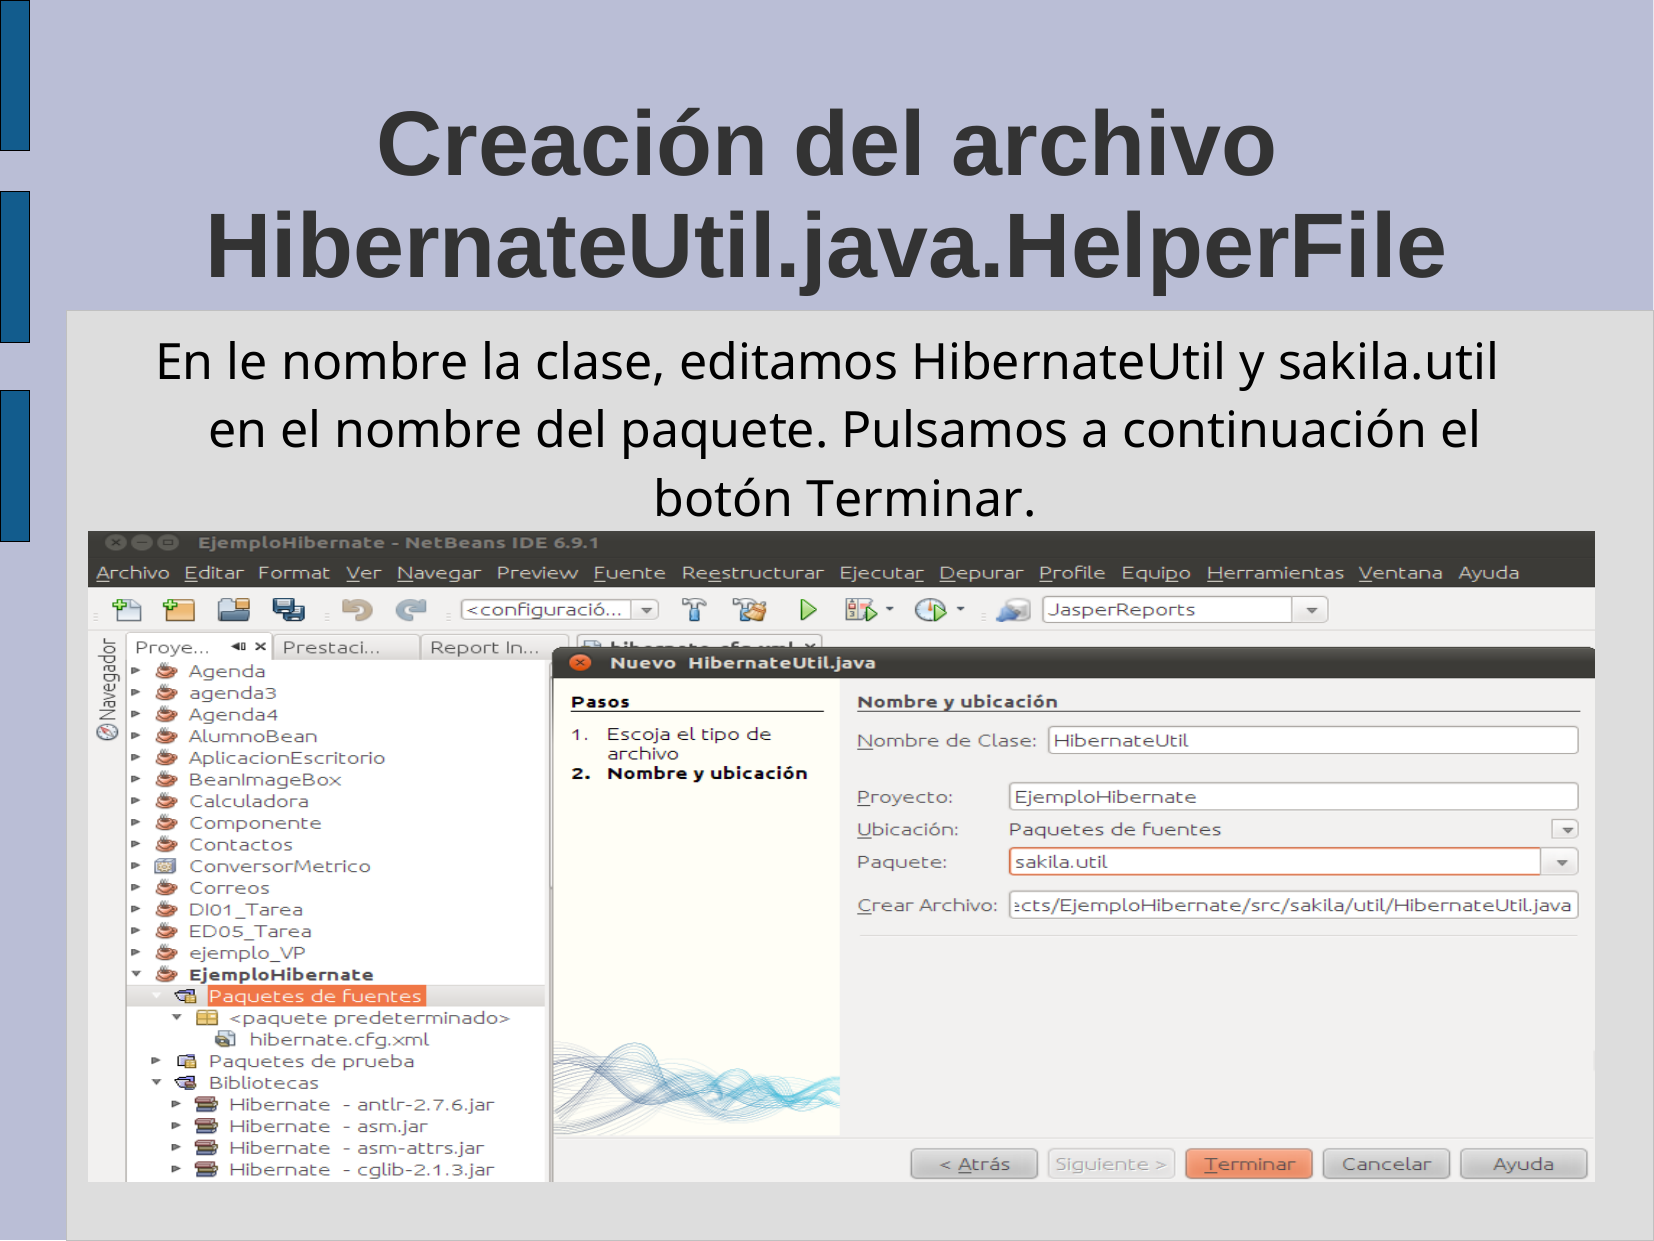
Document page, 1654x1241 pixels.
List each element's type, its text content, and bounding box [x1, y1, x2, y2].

title Creación del archivo HibernateUtil.java.HelperFile [121, 92, 1534, 298]
picture [88, 531, 1595, 1182]
subtitle En le nombre la clase, editamos HibernateUtil y sakila.util en el nombre del paquete. Pulsamos a continuación el botón Terminar. [121, 318, 1534, 531]
